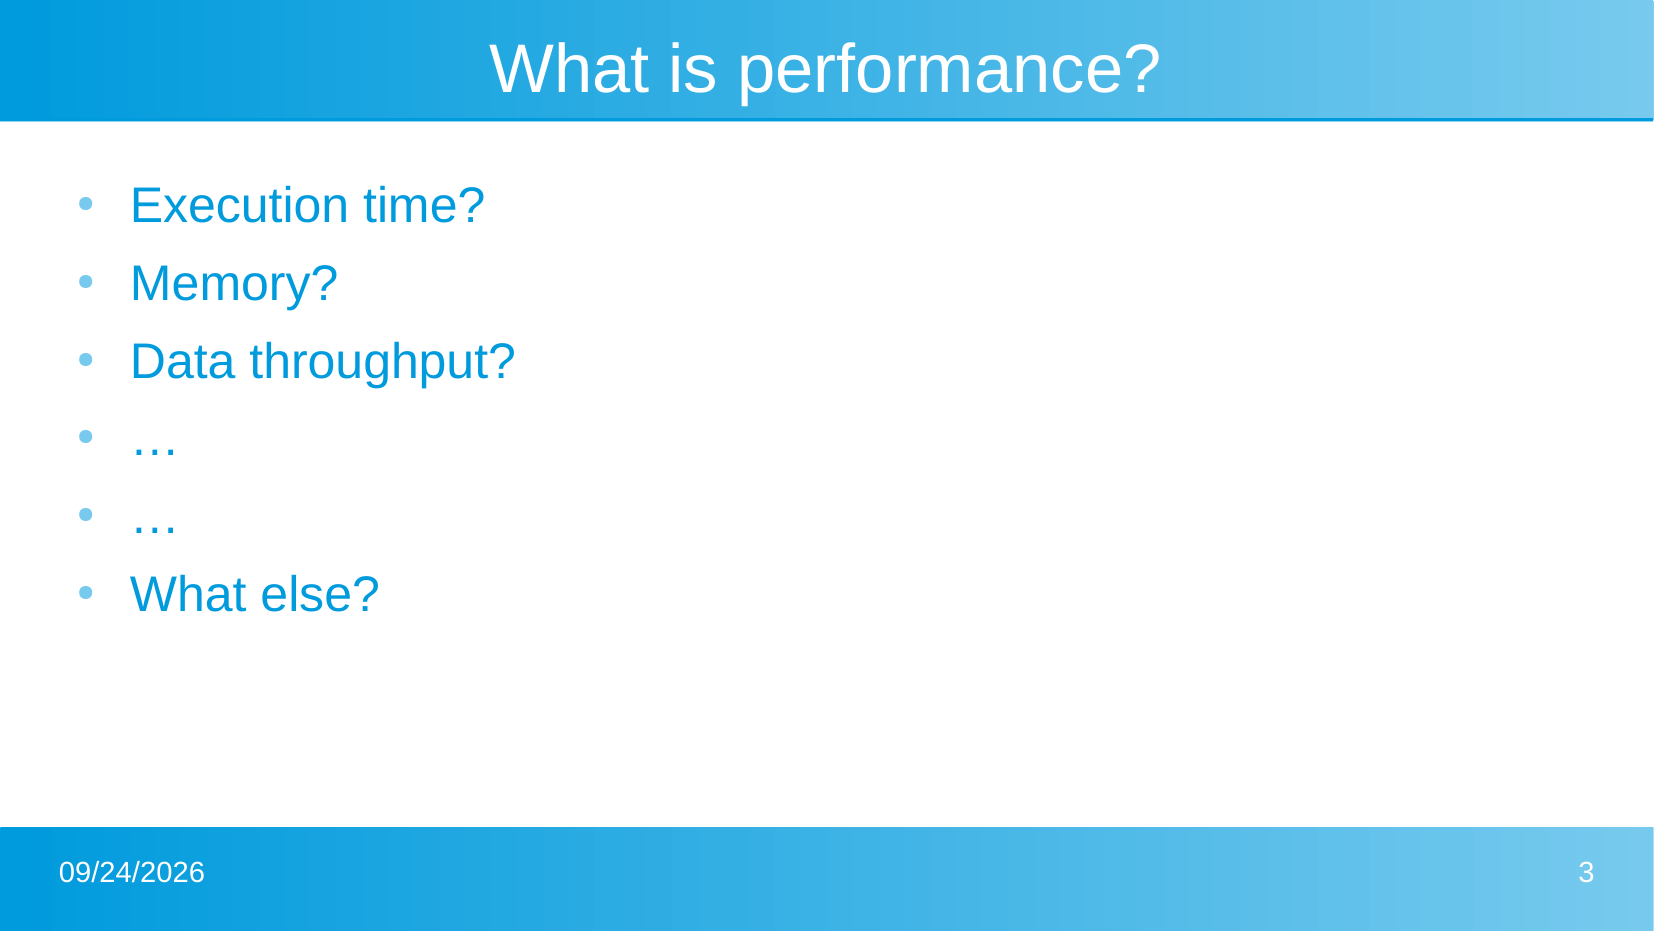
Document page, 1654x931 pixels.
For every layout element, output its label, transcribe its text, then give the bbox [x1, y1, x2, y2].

list Execution time? Memory? Data throughput? … … What else? [59, 177, 1595, 768]
title What is performance? [59, 29, 1595, 108]
